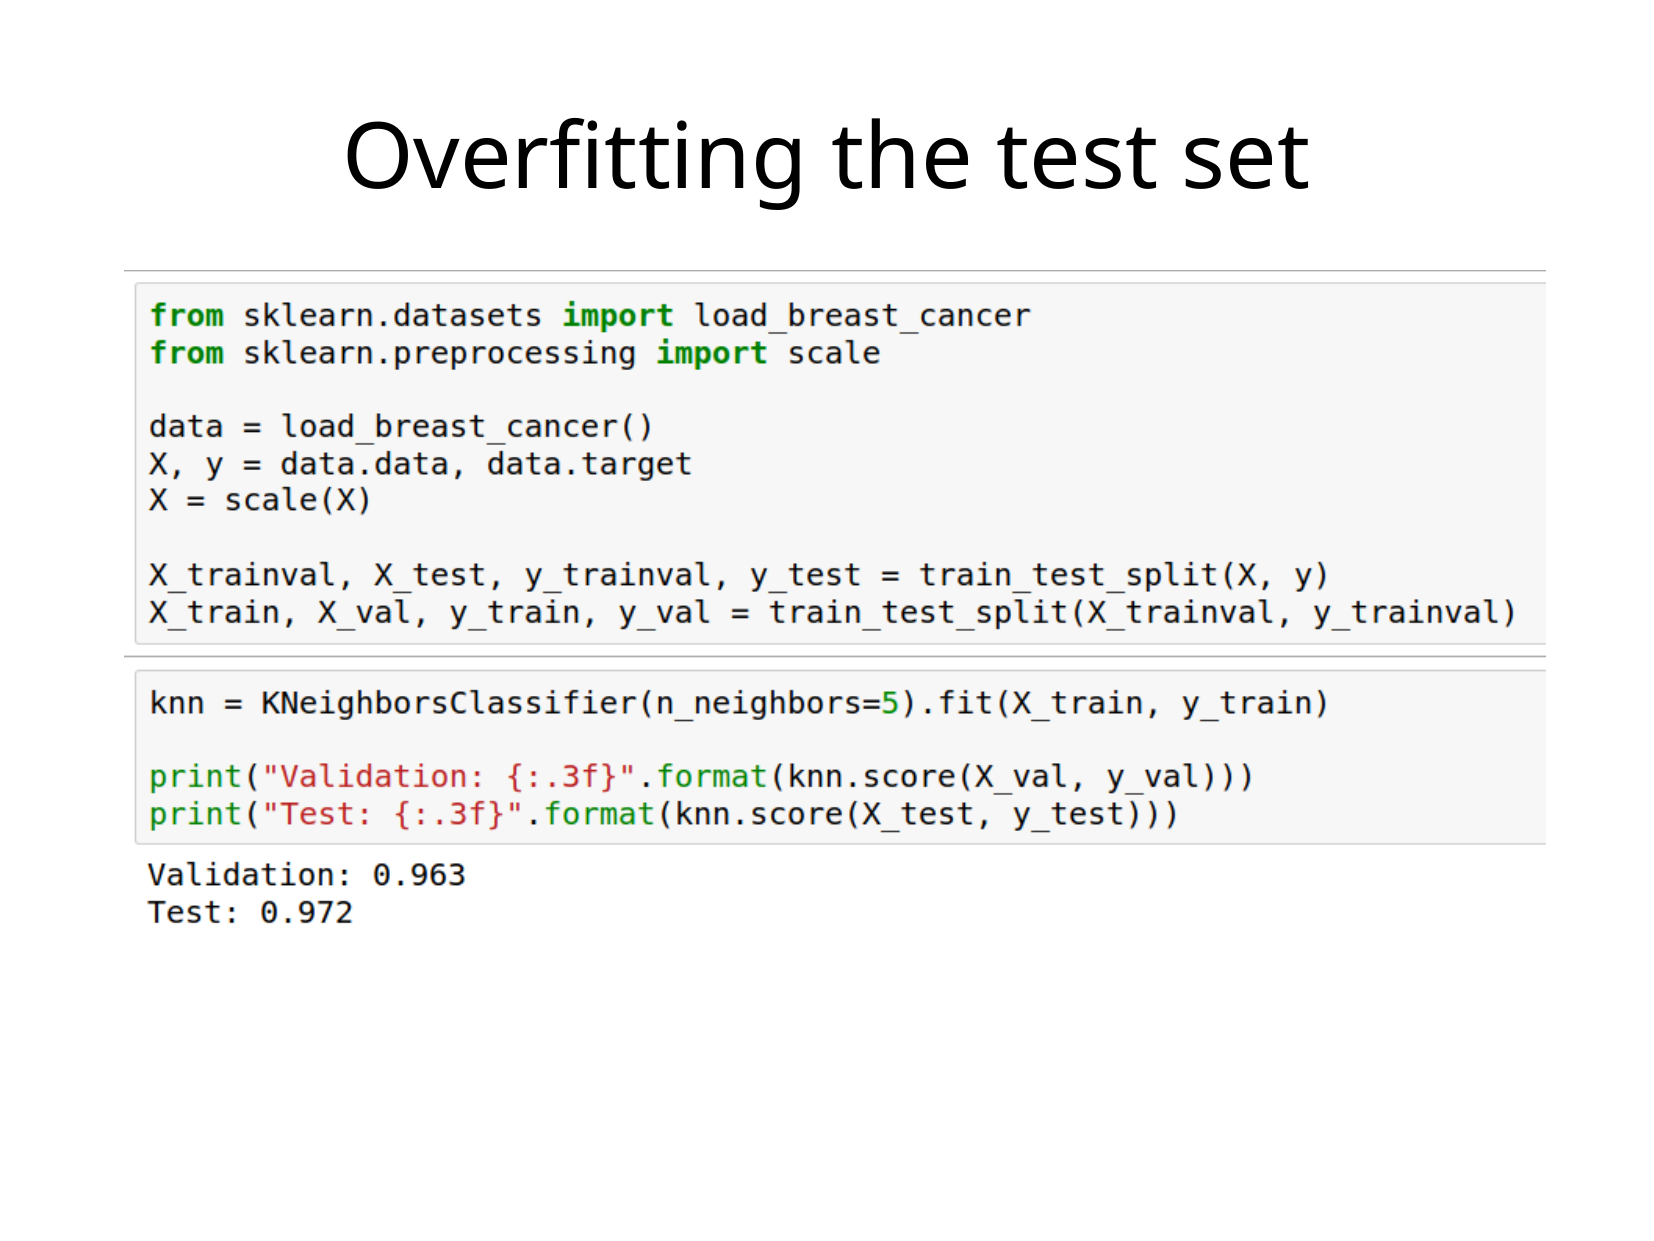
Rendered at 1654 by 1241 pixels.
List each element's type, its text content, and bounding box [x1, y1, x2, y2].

picture [124, 270, 1546, 946]
title Overfitting the test set [82, 49, 1571, 257]
